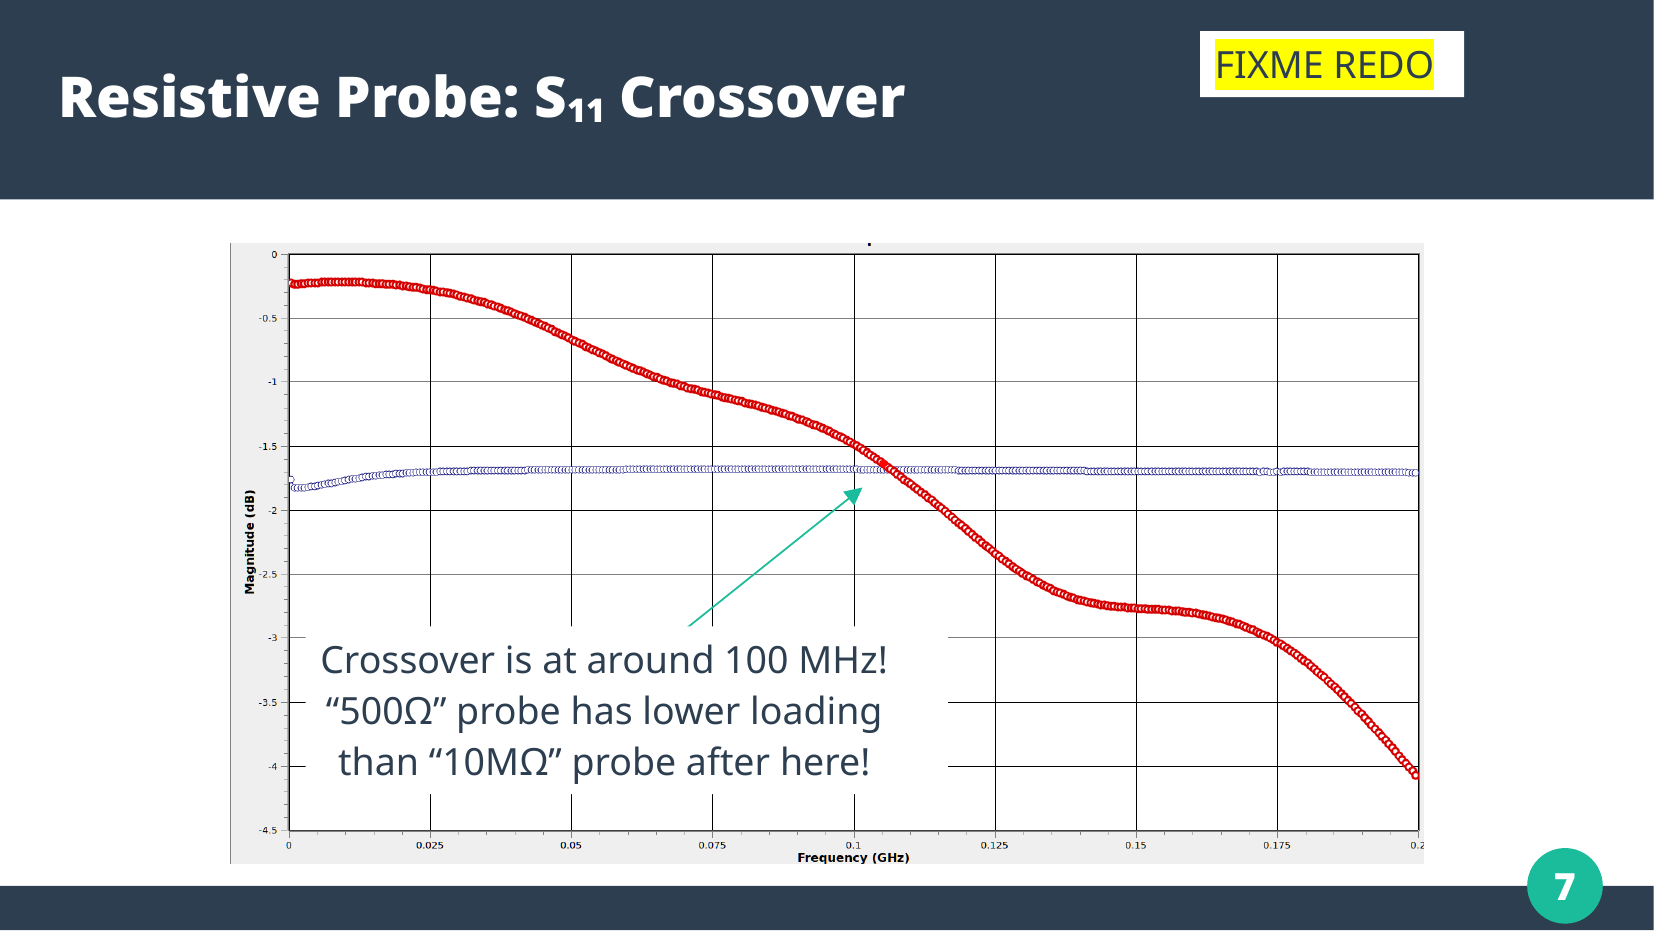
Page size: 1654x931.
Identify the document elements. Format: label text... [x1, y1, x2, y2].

text_box FIXME REDO [1200, 34, 1465, 94]
title Resistive Probe: S11 Crossover [59, 37, 1595, 155]
picture [230, 243, 1424, 864]
text_box Crossover is at around 100 MHz! “500Ω” probe has lower loading than “10MΩ” probe after here! [305, 637, 948, 783]
